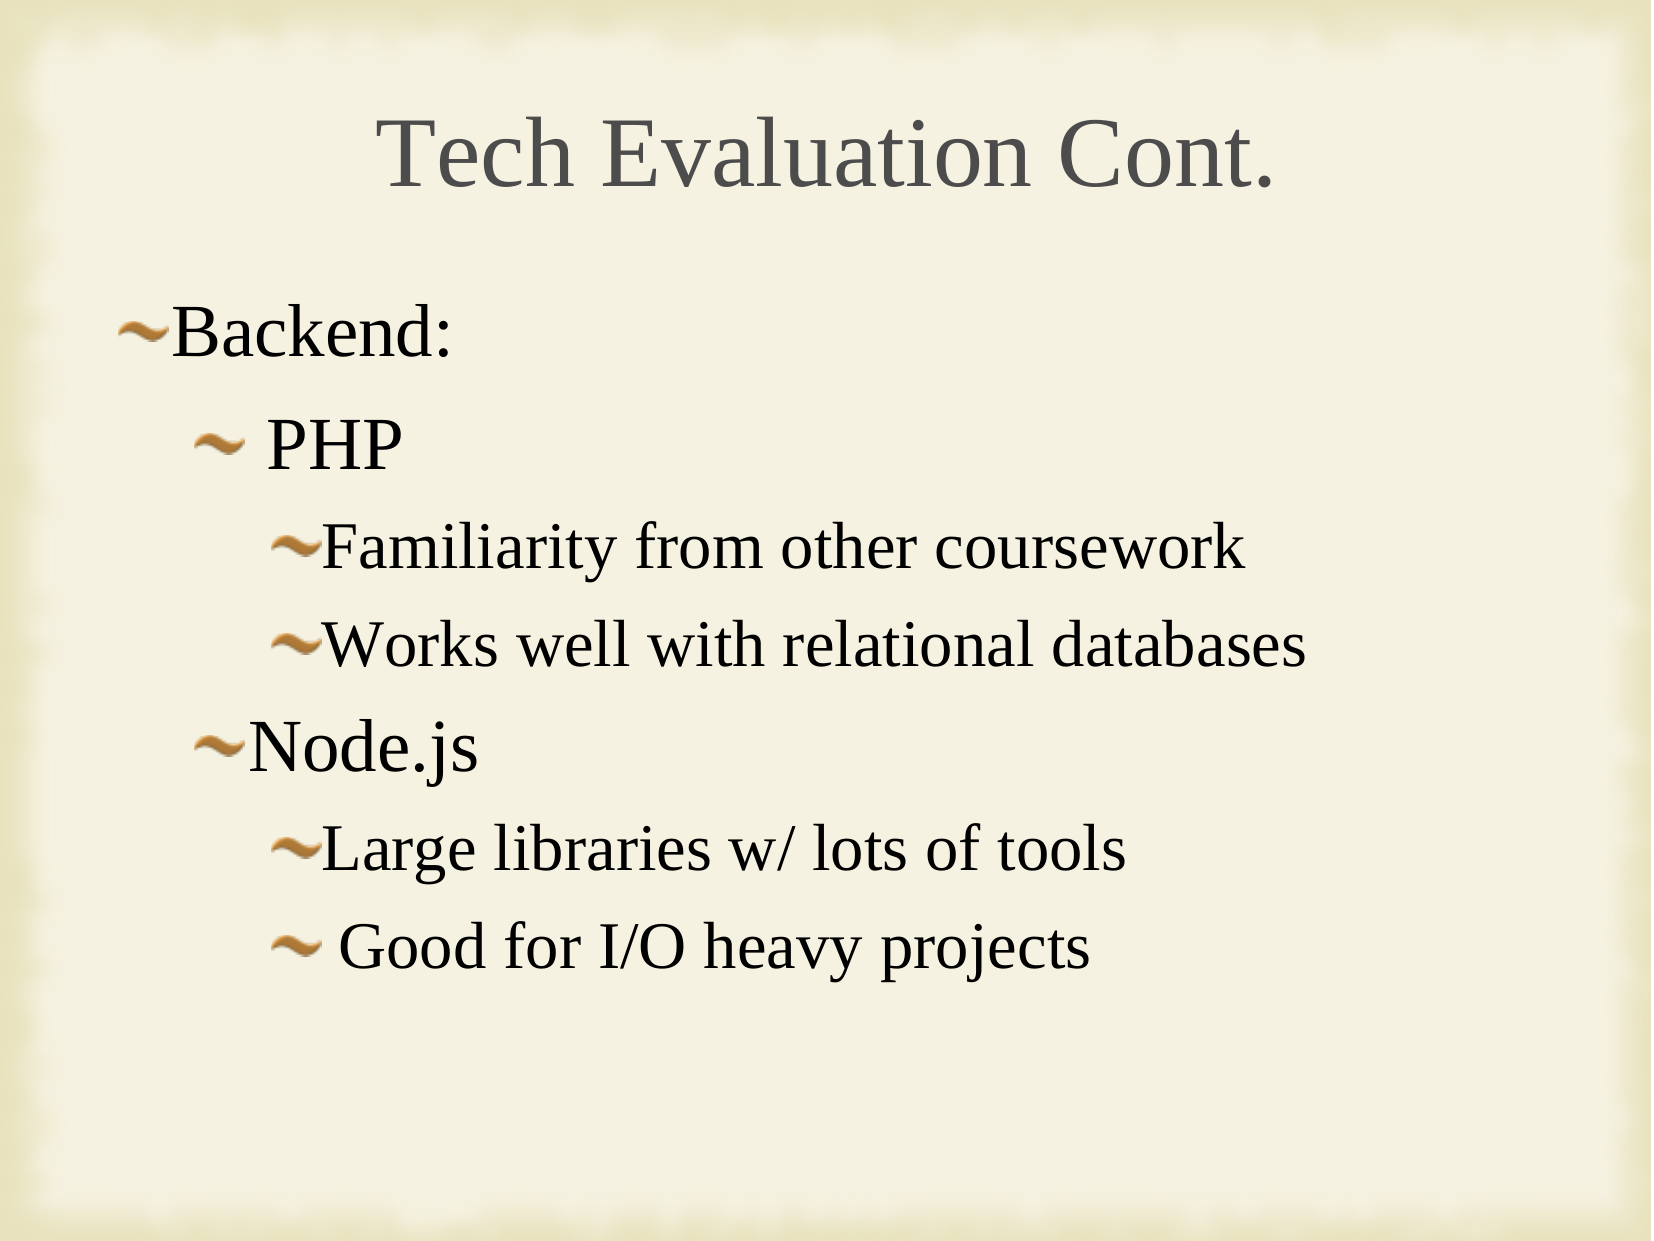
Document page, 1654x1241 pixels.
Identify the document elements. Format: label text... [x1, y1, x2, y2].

title Tech Evaluation Cont. [82, 49, 1571, 257]
picture [0, 0, 1651, 1241]
list Backend: PHP Familiarity from other coursework Works well with relational databases Node.js Large libraries w/ lots of tools Good for I/O heavy projects [82, 290, 1571, 1109]
